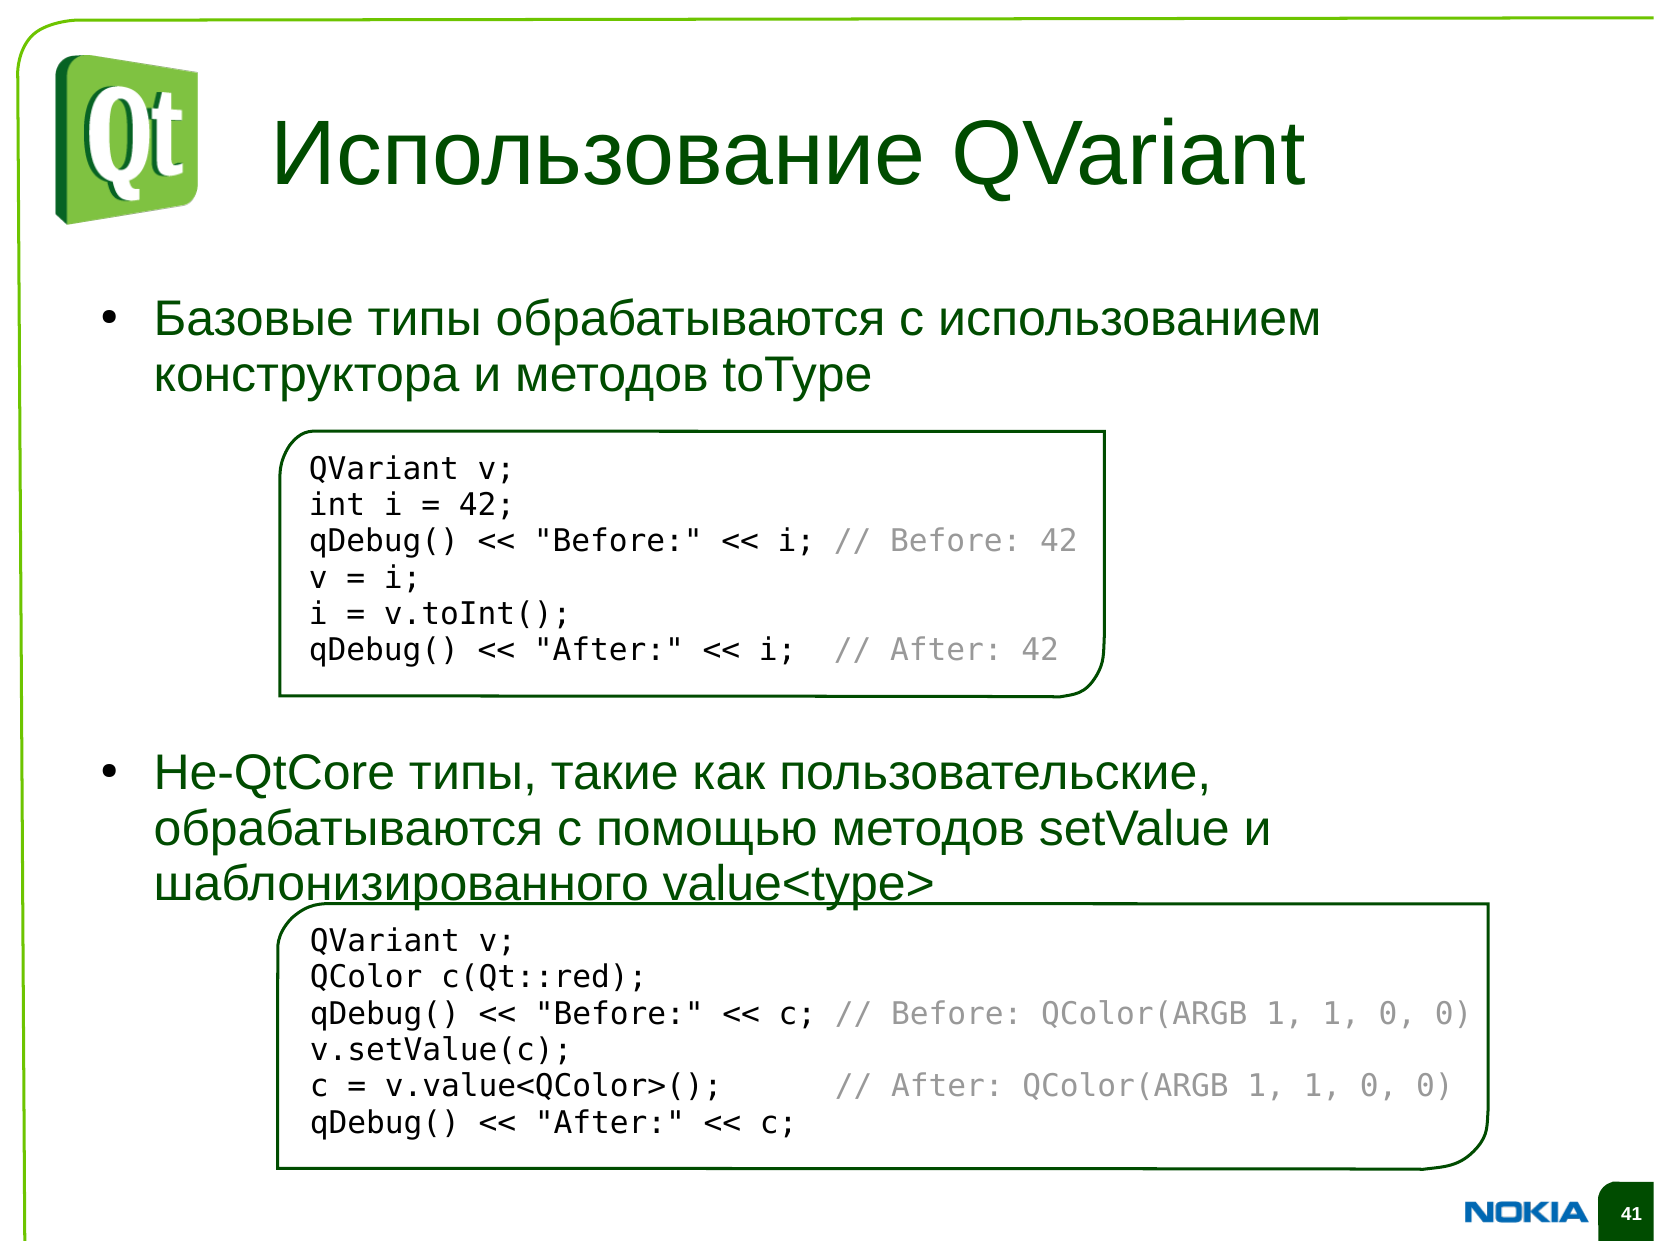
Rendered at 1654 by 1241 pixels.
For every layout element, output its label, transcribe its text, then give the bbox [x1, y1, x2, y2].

text_box QVariant v; QColor c(Qt::red); qDebug() << "Before:" << c; // Before: QColor(ARGB 1, 1, 0, 0) v.setValue(c); c = v.value<QColor>(); // After: QColor(ARGB 1, 1, 0, 0) qDebug() << "After:" << c; [295, 915, 1486, 1167]
text_box QVariant v; int i = 42; qDebug() << "Before:" << i; // Before: 42 v = i; i = v.toInt(); qDebug() << "After:" << i; // After: 42 [294, 442, 1093, 676]
picture [55, 55, 198, 225]
list Базовые типы обрабатываются с использованием конструктора и методов toType Не-QtCore типы, такие как пользовательские, обрабатываются с помощью методов setValue и шаблонизированного value<type> [82, 290, 1571, 1094]
text_box QVariant v; QColor c(Qt::red); qDebug() << "Before:" << c; // Before: QColor(ARGB 1, 1, 0, 0) v.setValue(c); c = v.value<QColor>(); // After: QColor(ARGB 1, 1, 0, 0) qDebug() << "After:" << c; [295, 915, 1525, 1211]
list Базовые типы обрабатываются с использованием конструктора и методов toType Не-QtCore типы, такие как пользовательские, обрабатываются с помощью методов setValue и шаблонизированного value<type> [300, 906, 1486, 915]
picture [1465, 1201, 1589, 1223]
title Использование QVariant [251, 49, 1327, 257]
